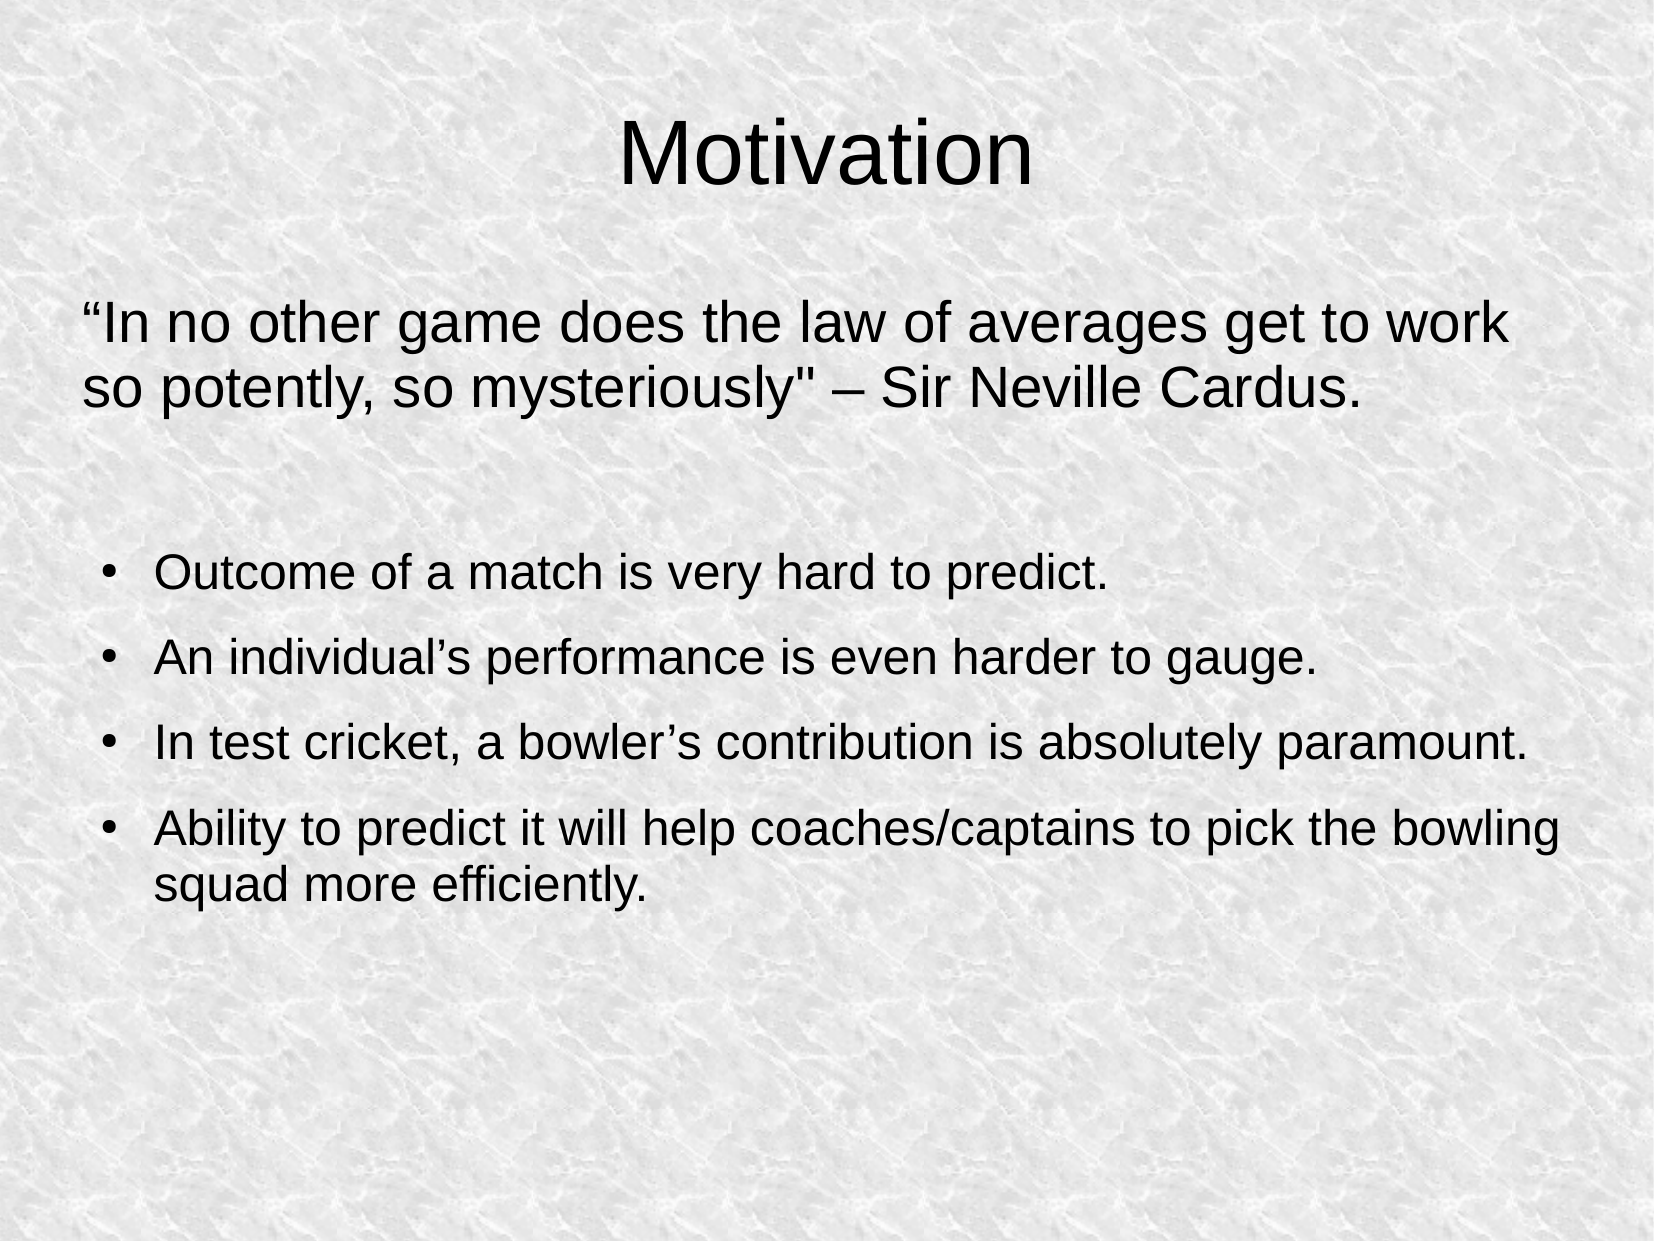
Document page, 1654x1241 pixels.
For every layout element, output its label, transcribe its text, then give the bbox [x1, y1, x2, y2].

title Motivation [82, 49, 1571, 257]
picture [0, 0, 1654, 1241]
list “In no other game does the law of averages get to work so potently, so mysteriously" – Sir Neville Cardus. Outcome of a match is very hard to predict. An individual’s performance is even harder to gauge. In test cricket, a bowler’s contribution is absolutely paramount. Ability to predict it will help coaches/captains to pick the bowling squad more efficiently. [82, 290, 1571, 1010]
